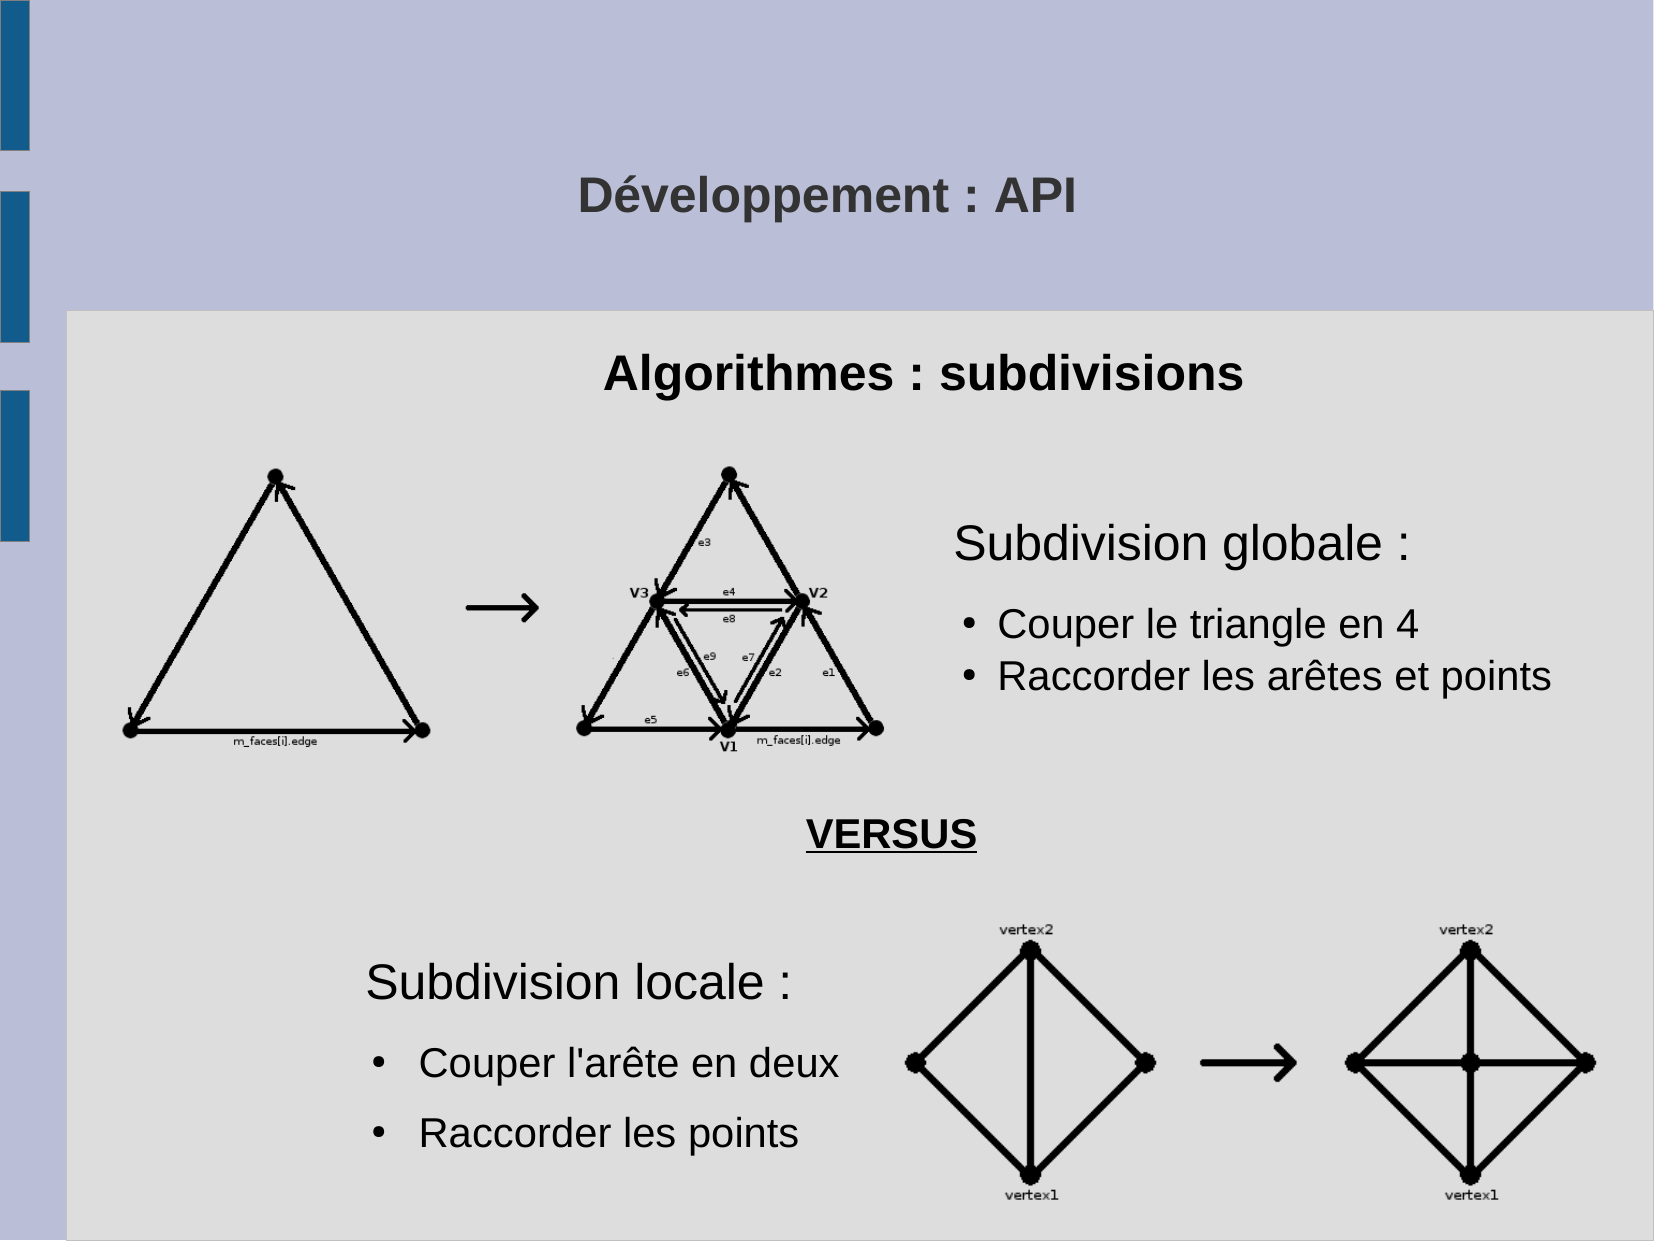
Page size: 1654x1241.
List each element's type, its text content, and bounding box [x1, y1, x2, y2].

list Algorithmes : subdivisions Subdivision globale : Couper le triangle en 4 Raccorder les arêtes et points VERSUS Subdivision locale : Couper l'arête en deux Raccorder les points [182, 344, 1595, 1241]
title Développement : API [121, 91, 1534, 299]
picture [114, 460, 898, 761]
picture [881, 916, 1619, 1217]
